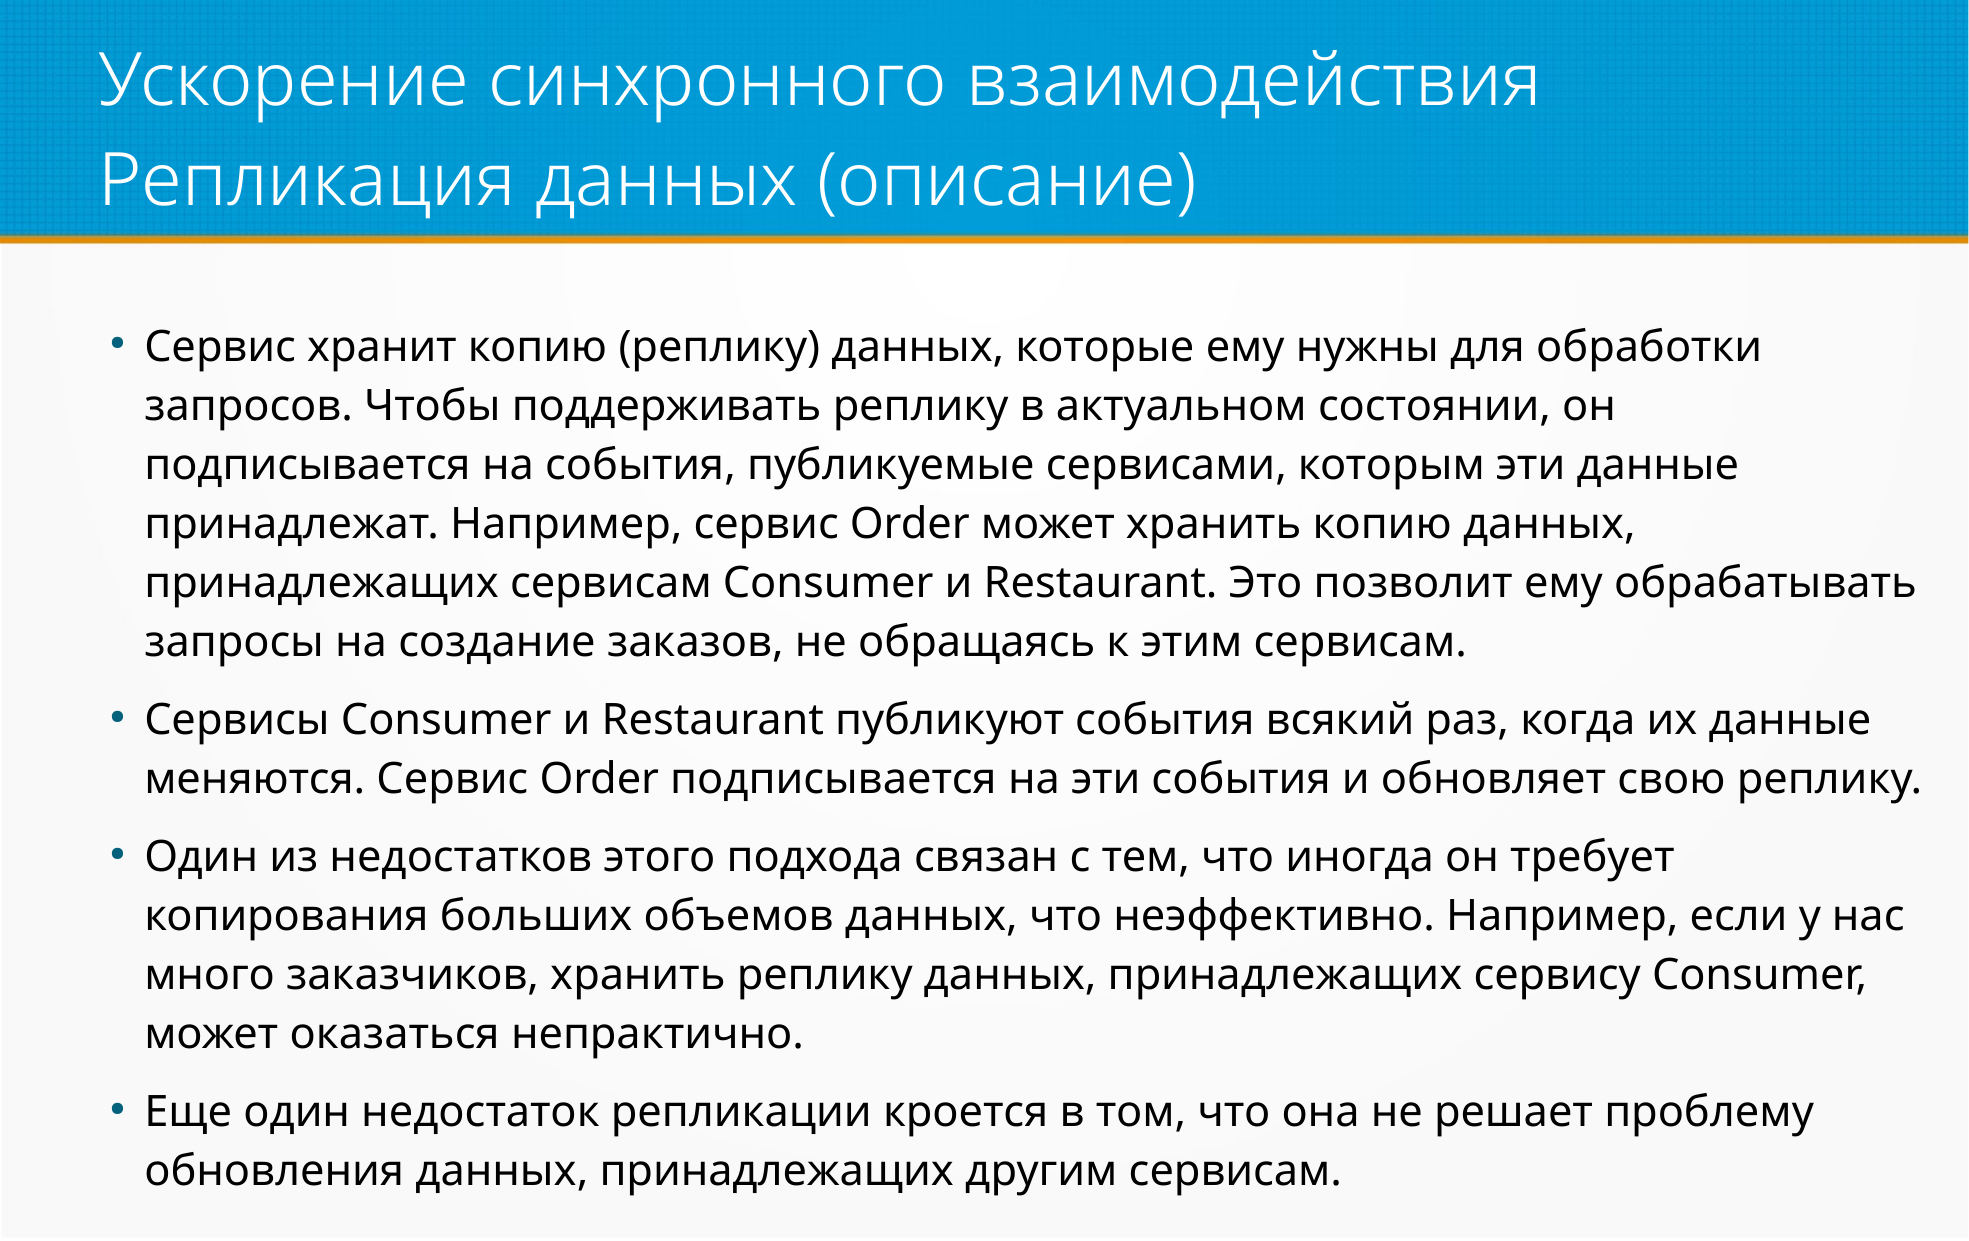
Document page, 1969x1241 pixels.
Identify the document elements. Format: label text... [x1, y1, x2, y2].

picture [0, 233, 1969, 1241]
list Сервис хранит копию (реплику) данных, которые ему нужны для обработки запросов. Чтобы поддерживать реплику в актуальном состоянии, он подписывается на события, публикуемые сервисами, которым эти данные принадлежат. Например, сервис Order может хранить копию данных, принадлежащих сервисам Consumer и Restaurant. Это позволит ему обрабатывать запросы на создание заказов, не обращаясь к этим сервисам. Сервисы Consumer и Restaurant публикуют события всякий раз, когда их данные меняются. Сервис Order подписывается на эти события и обновляет свою реплику. Один из недостатков этого подхода связан с тем, что иногда он требует копирования больших объемов данных, что неэффективно. Например, если у нас много заказчиков, хранить реплику данных, принадлежащих сервису Consumer, может оказаться непрактично. Еще один недостаток репликации кроется в том, что она не решает проблему обновления данных, принадлежащих другим сервисам. [98, 315, 1938, 1205]
title Ускорение синхронного взаимодействия Репликация данных (описание) [98, 19, 1870, 227]
